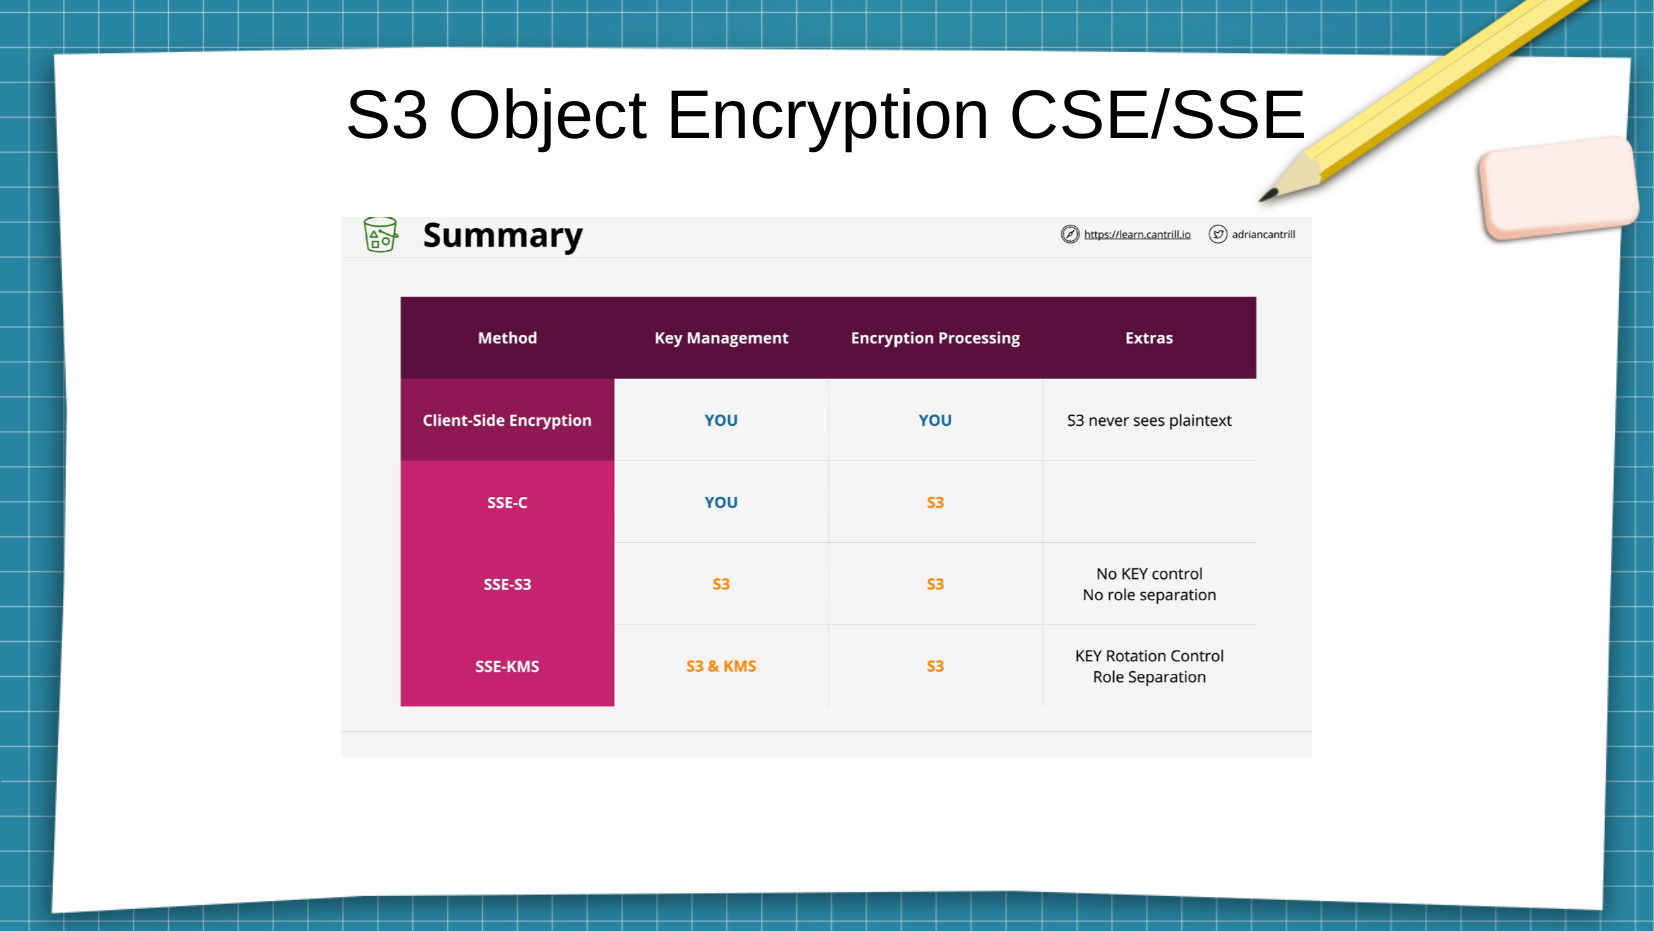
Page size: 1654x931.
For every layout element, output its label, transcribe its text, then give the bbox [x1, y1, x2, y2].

title S3 Object Encryption CSE/SSE [82, 37, 1571, 193]
picture [0, 0, 1654, 931]
